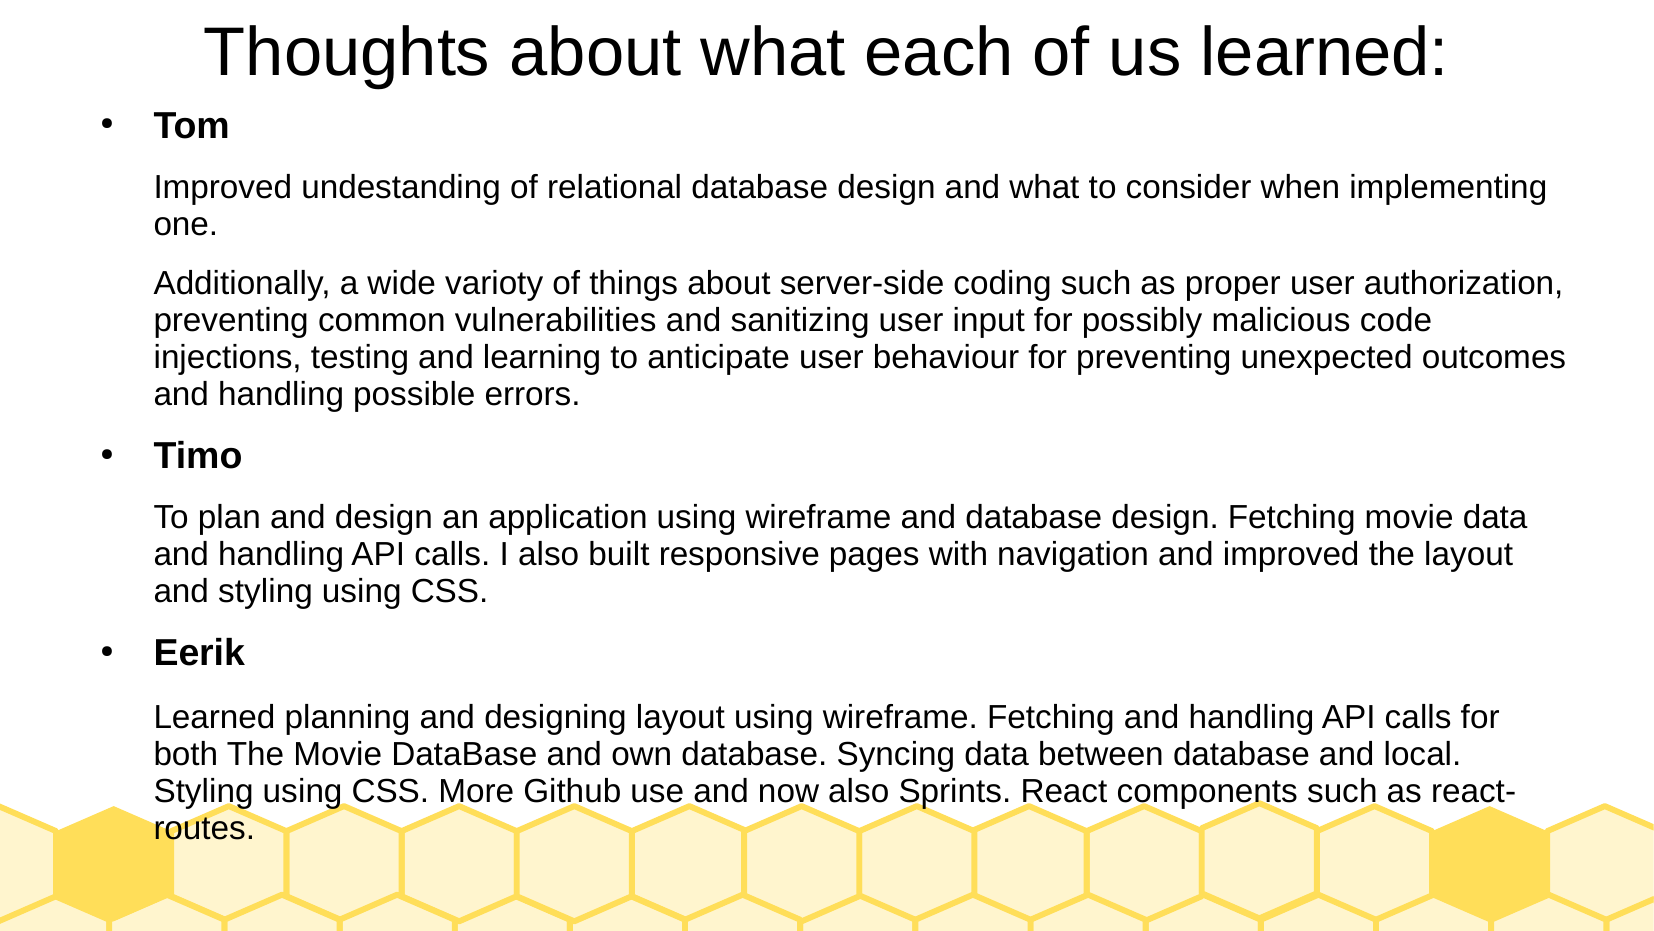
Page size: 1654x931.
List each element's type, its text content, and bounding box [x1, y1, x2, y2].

title Thoughts about what each of us learned: [82, 0, 1571, 104]
list Tom Improved undestanding of relational database design and what to consider when implementing one. Additionally, a wide varioty of things about server-side coding such as proper user authorization, preventing common vulnerabilities and sanitizing user input for possibly malicious code injections, testing and learning to anticipate user behaviour for preventing unexpected outcomes and handling possible errors. Timo To plan and design an application using wireframe and database design. Fetching movie data and handling API calls. I also built responsive pages with navigation and improved the layout and styling using CSS. Eerik Learned planning and designing layout using wireframe. Fetching and handling API calls for both The Movie DataBase and own database. Syncing data between database and local. Styling using CSS. More Github use and now also Sprints. React components such as react-routes. [82, 104, 1571, 931]
